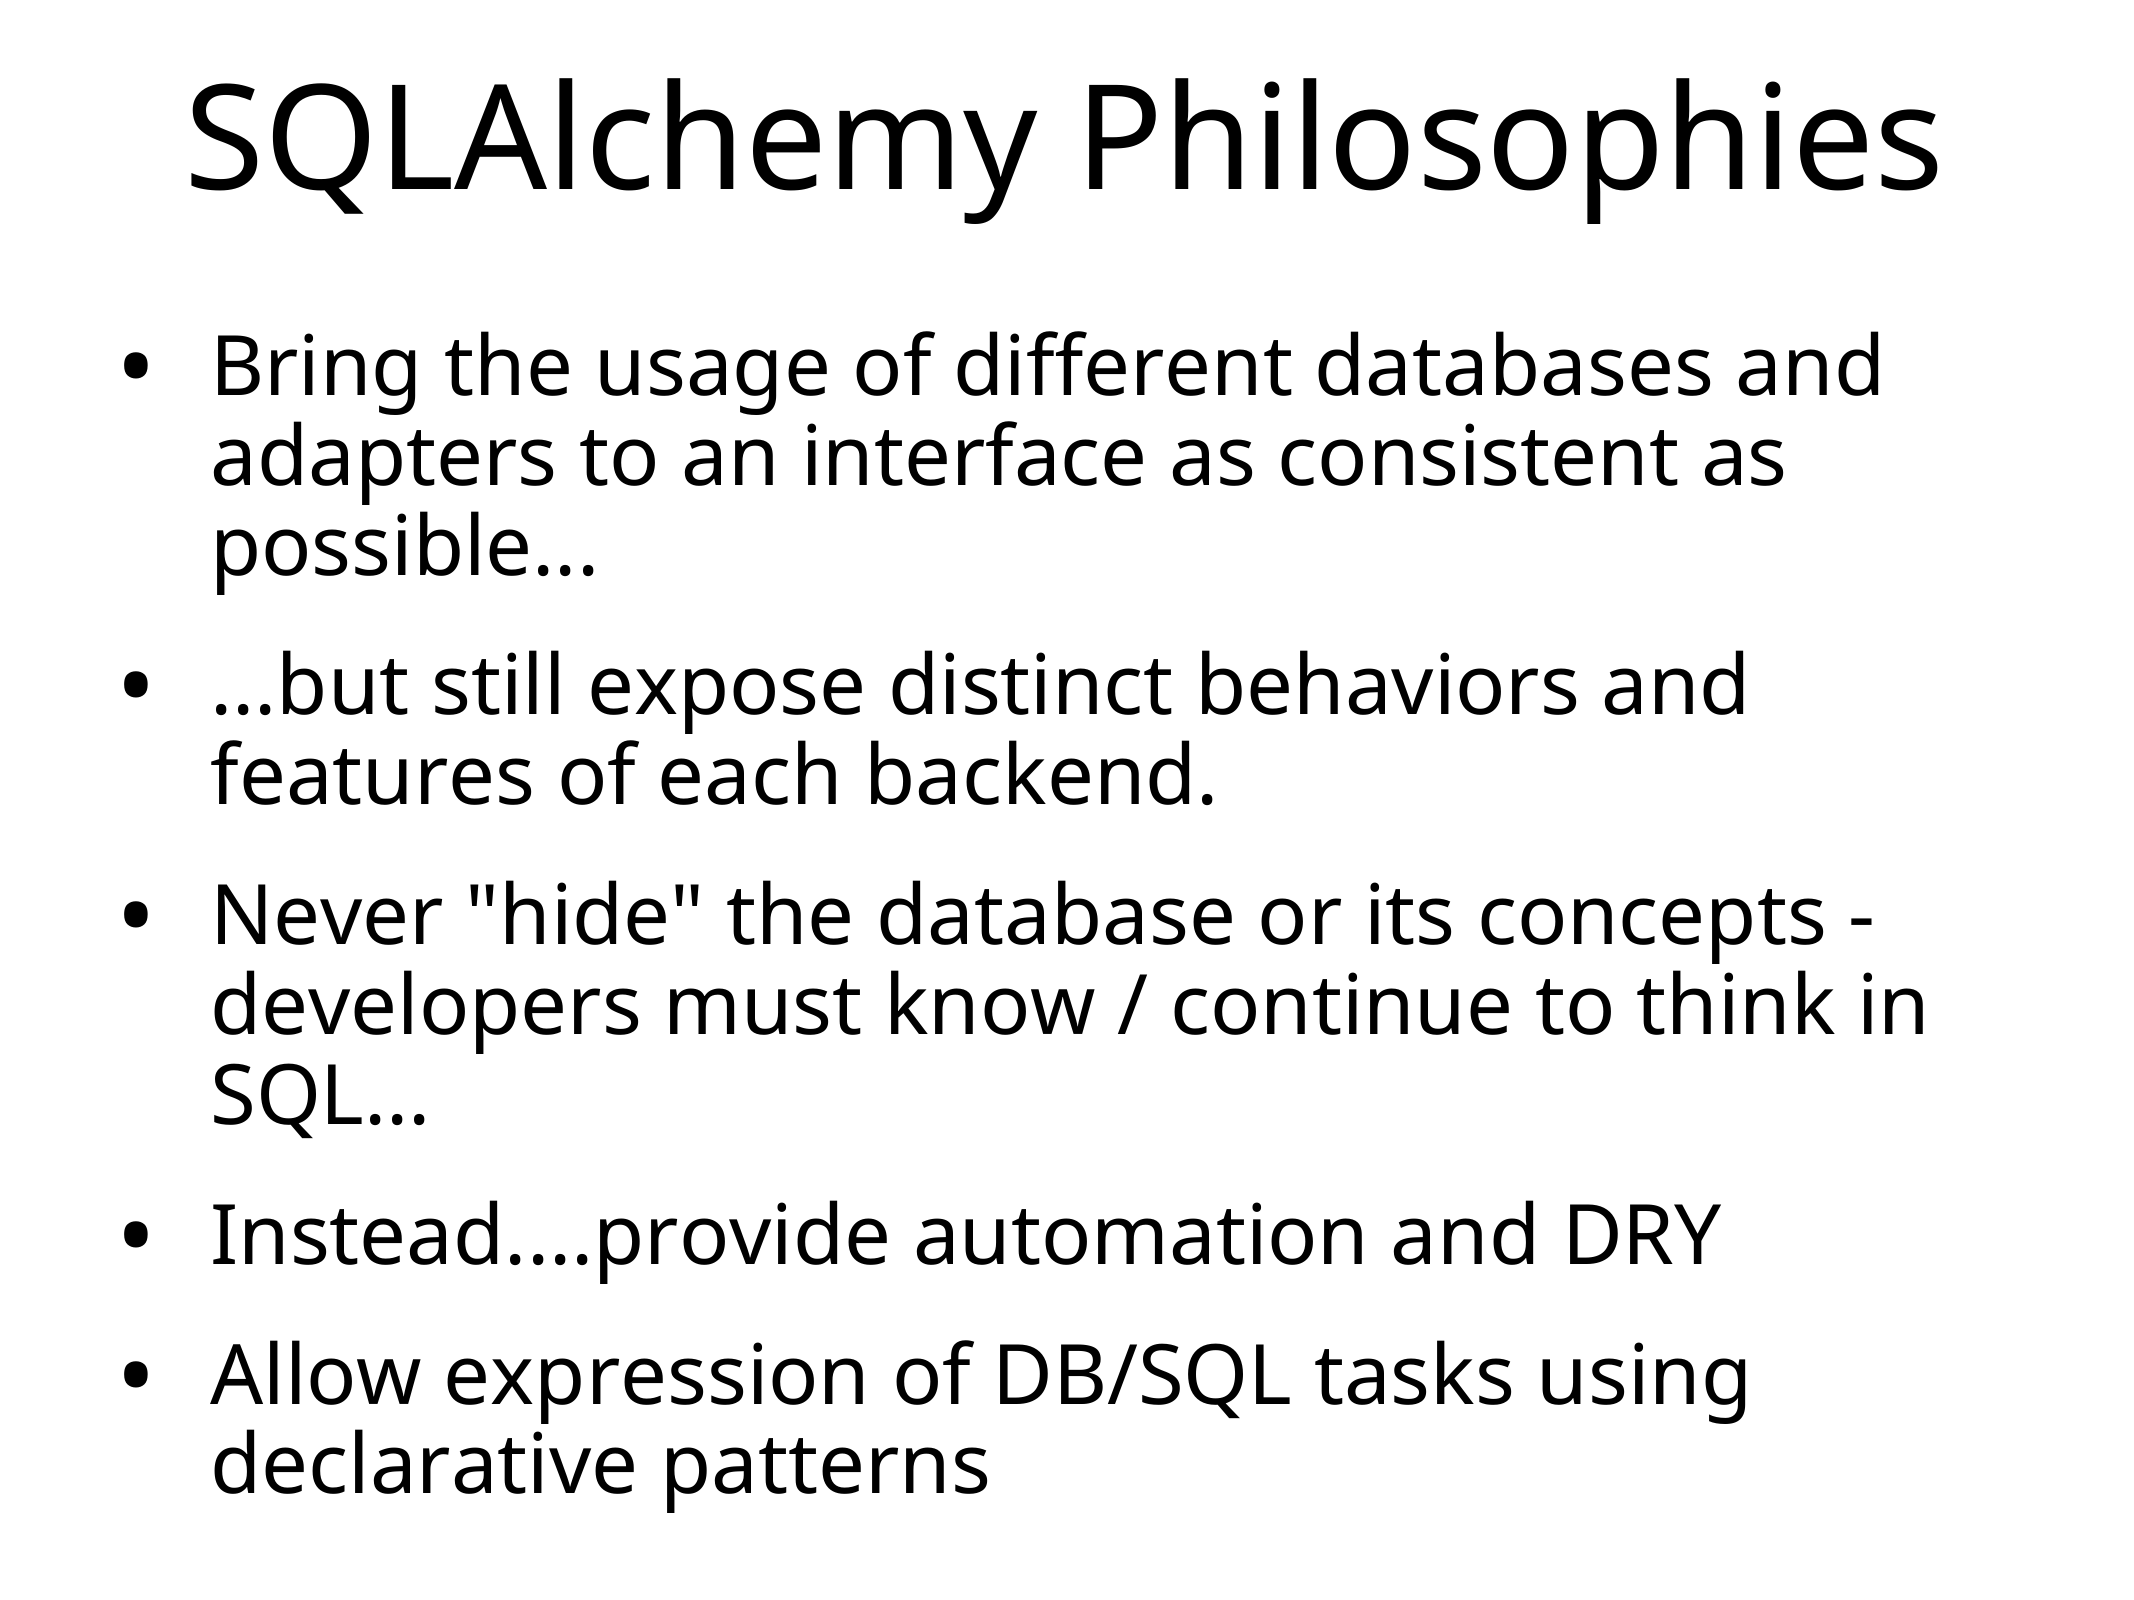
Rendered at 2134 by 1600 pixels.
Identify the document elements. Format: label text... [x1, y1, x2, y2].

title SQLAlchemy Philosophies [60, 41, 2069, 244]
list Bring the usage of different databases and adapters to an interface as consistent as possible... ...but still expose distinct behaviors and features of each backend. Never "hide" the database or its concepts - developers must know / continue to think in SQL... Instead....provide automation and DRY Allow expression of DB/SQL tasks using declarative patterns [56, 281, 2065, 1555]
